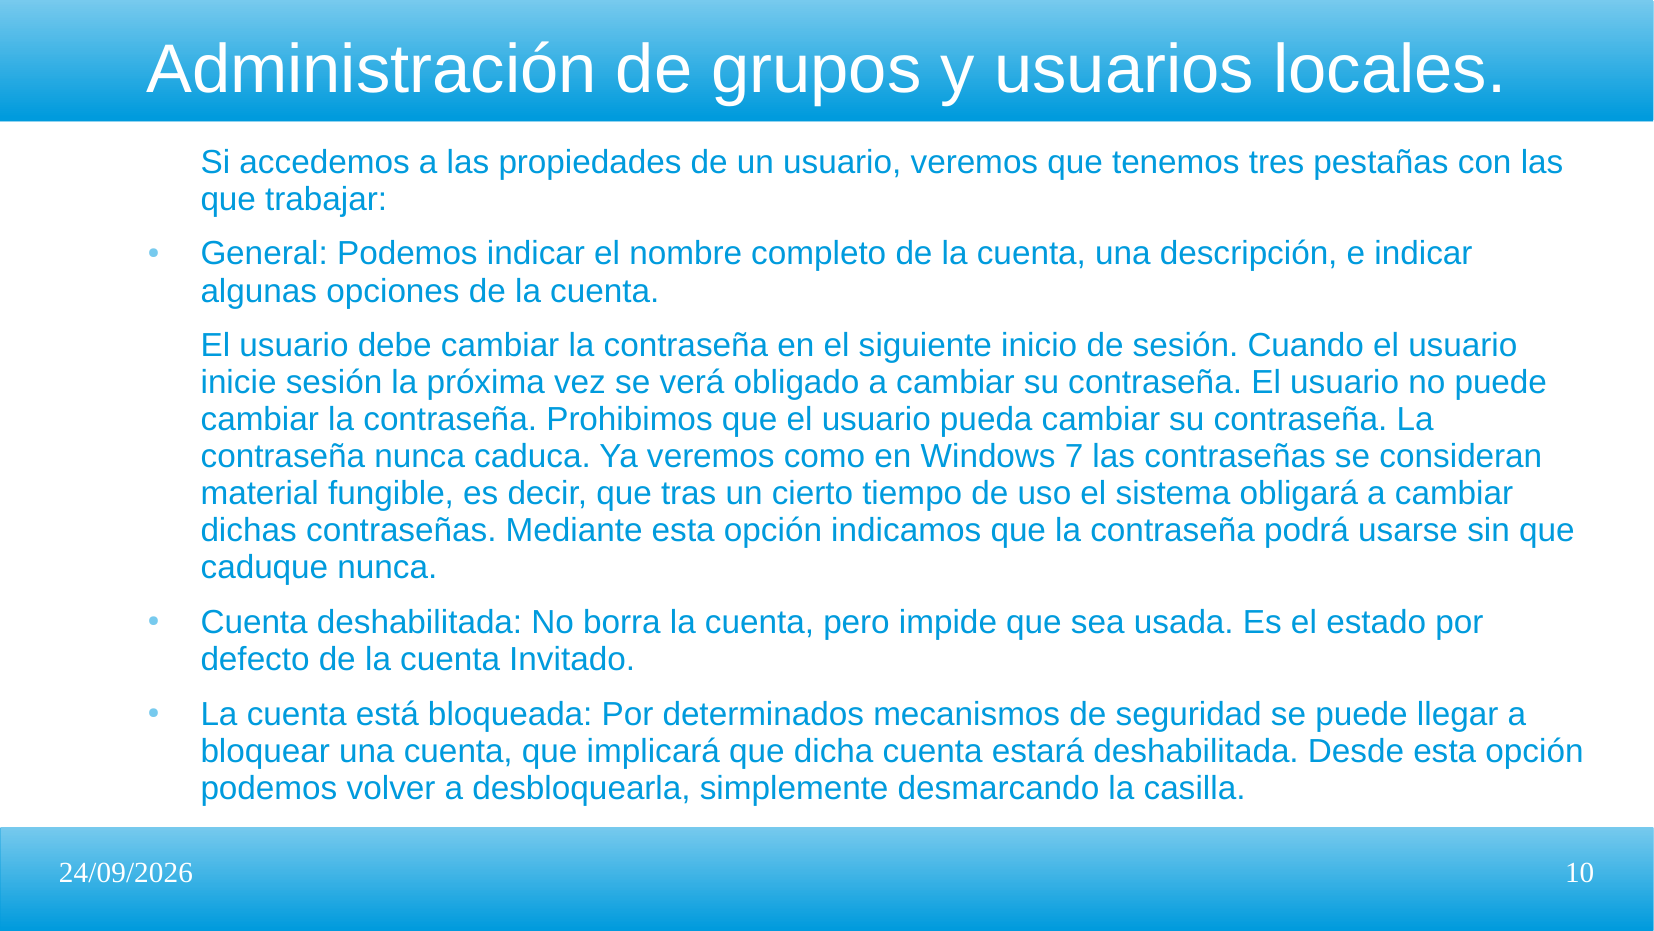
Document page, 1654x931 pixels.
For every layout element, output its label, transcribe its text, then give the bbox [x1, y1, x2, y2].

list Si accedemos a las propiedades de un usuario, veremos que tenemos tres pestañas con las que trabajar: General: Podemos indicar el nombre completo de la cuenta, una descripción, e indicar algunas opciones de la cuenta. El usuario debe cambiar la contraseña en el siguiente inicio de sesión. Cuando el usuario inicie sesión la próxima vez se verá obligado a cambiar su contraseña. El usuario no puede cambiar la contraseña. Prohibimos que el usuario pueda cambiar su contraseña. La contraseña nunca caduca. Ya veremos como en Windows 7 las contraseñas se consideran material fungible, es decir, que tras un cierto tiempo de uso el sistema obligará a cambiar dichas contraseñas. Mediante esta opción indicamos que la contraseña podrá usarse sin que caduque nunca. Cuenta deshabilitada: No borra la cuenta, pero impide que sea usada. Es el estado por defecto de la cuenta Invitado. La cuenta está bloqueada: Por determinados mecanismos de seguridad se puede llegar a bloquear una cuenta, que implicará que dicha cuenta estará deshabilitada. Desde esta opción podemos volver a desbloquearla, simplemente desmarcando la casilla. [58, 88, 1595, 827]
title Administración de grupos y usuarios locales. [0, 0, 1654, 206]
